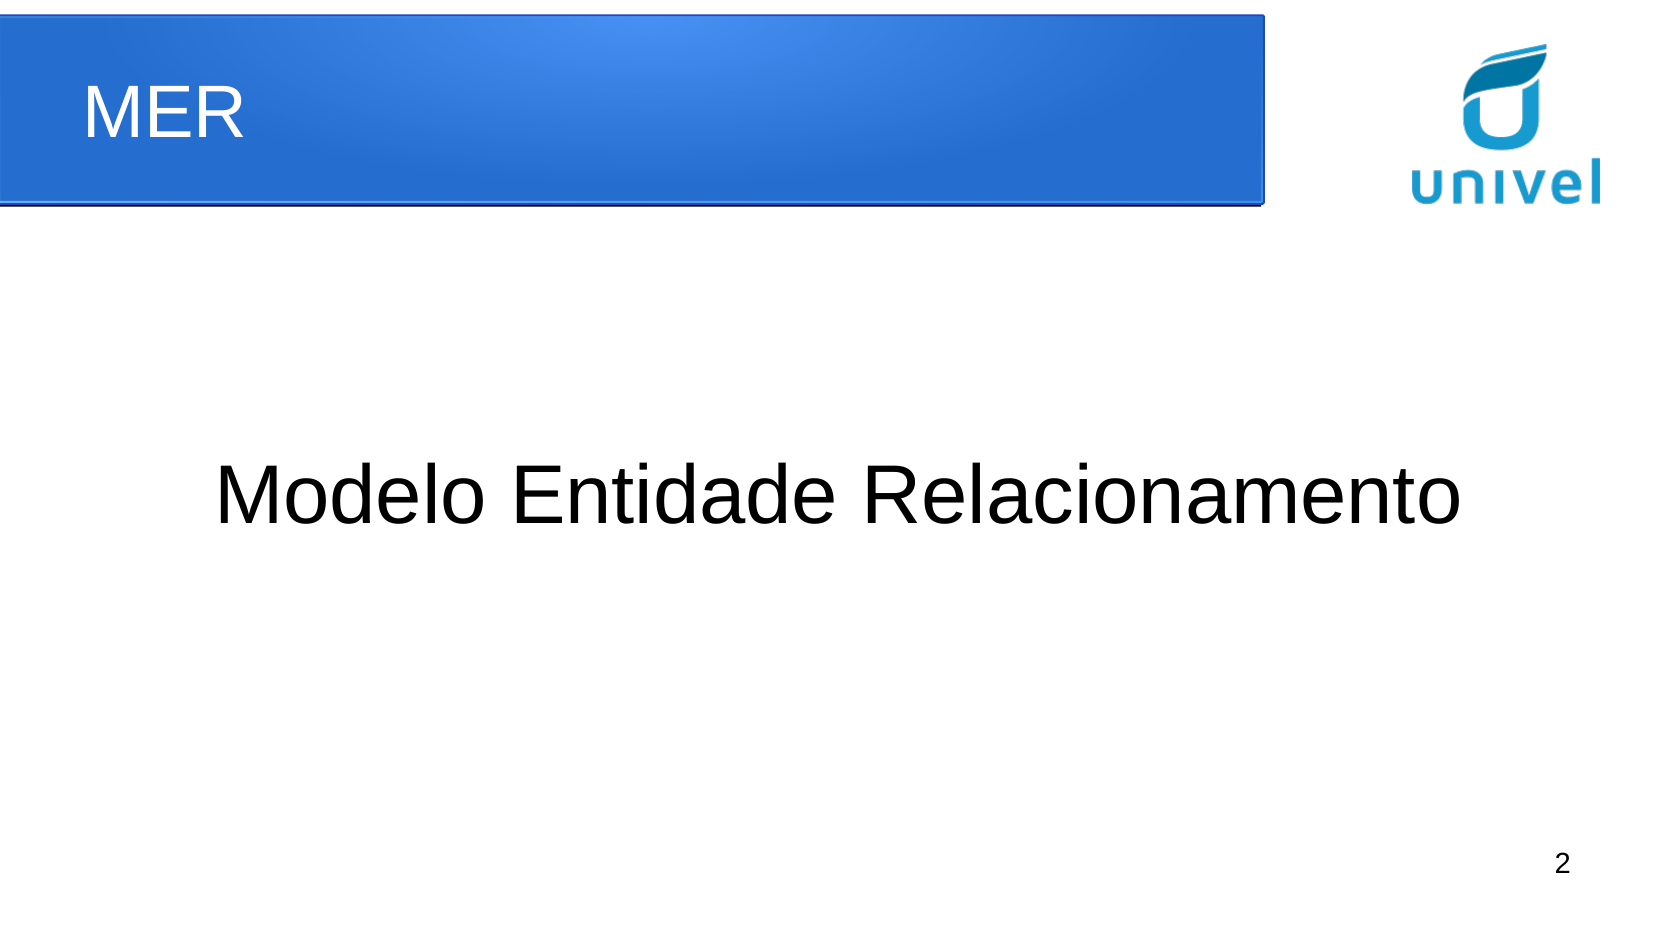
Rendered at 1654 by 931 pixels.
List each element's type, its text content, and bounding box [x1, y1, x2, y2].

title MER [82, 35, 1235, 189]
list Modelo Entidade Relacionamento [59, 448, 1548, 626]
picture [1405, 23, 1607, 225]
